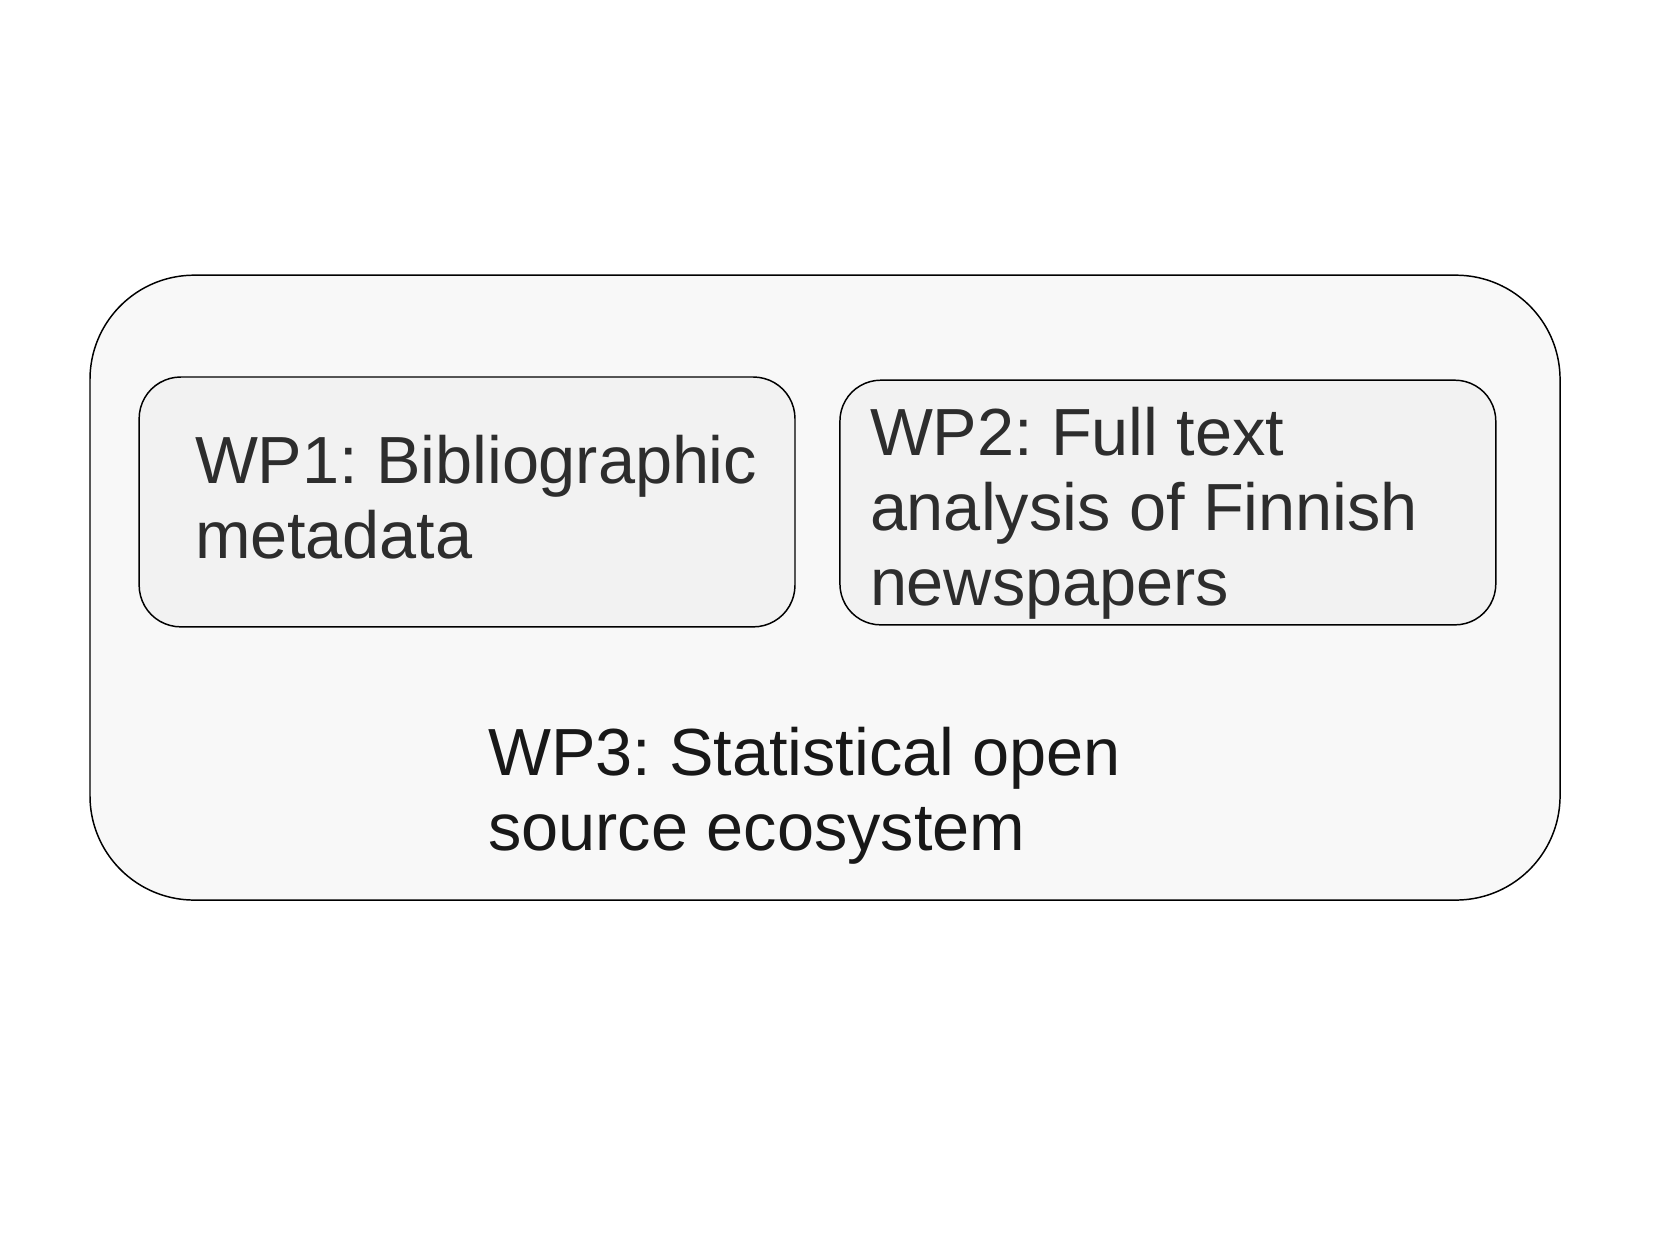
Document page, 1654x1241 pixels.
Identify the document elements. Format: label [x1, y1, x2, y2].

text_box [90, 275, 1561, 901]
